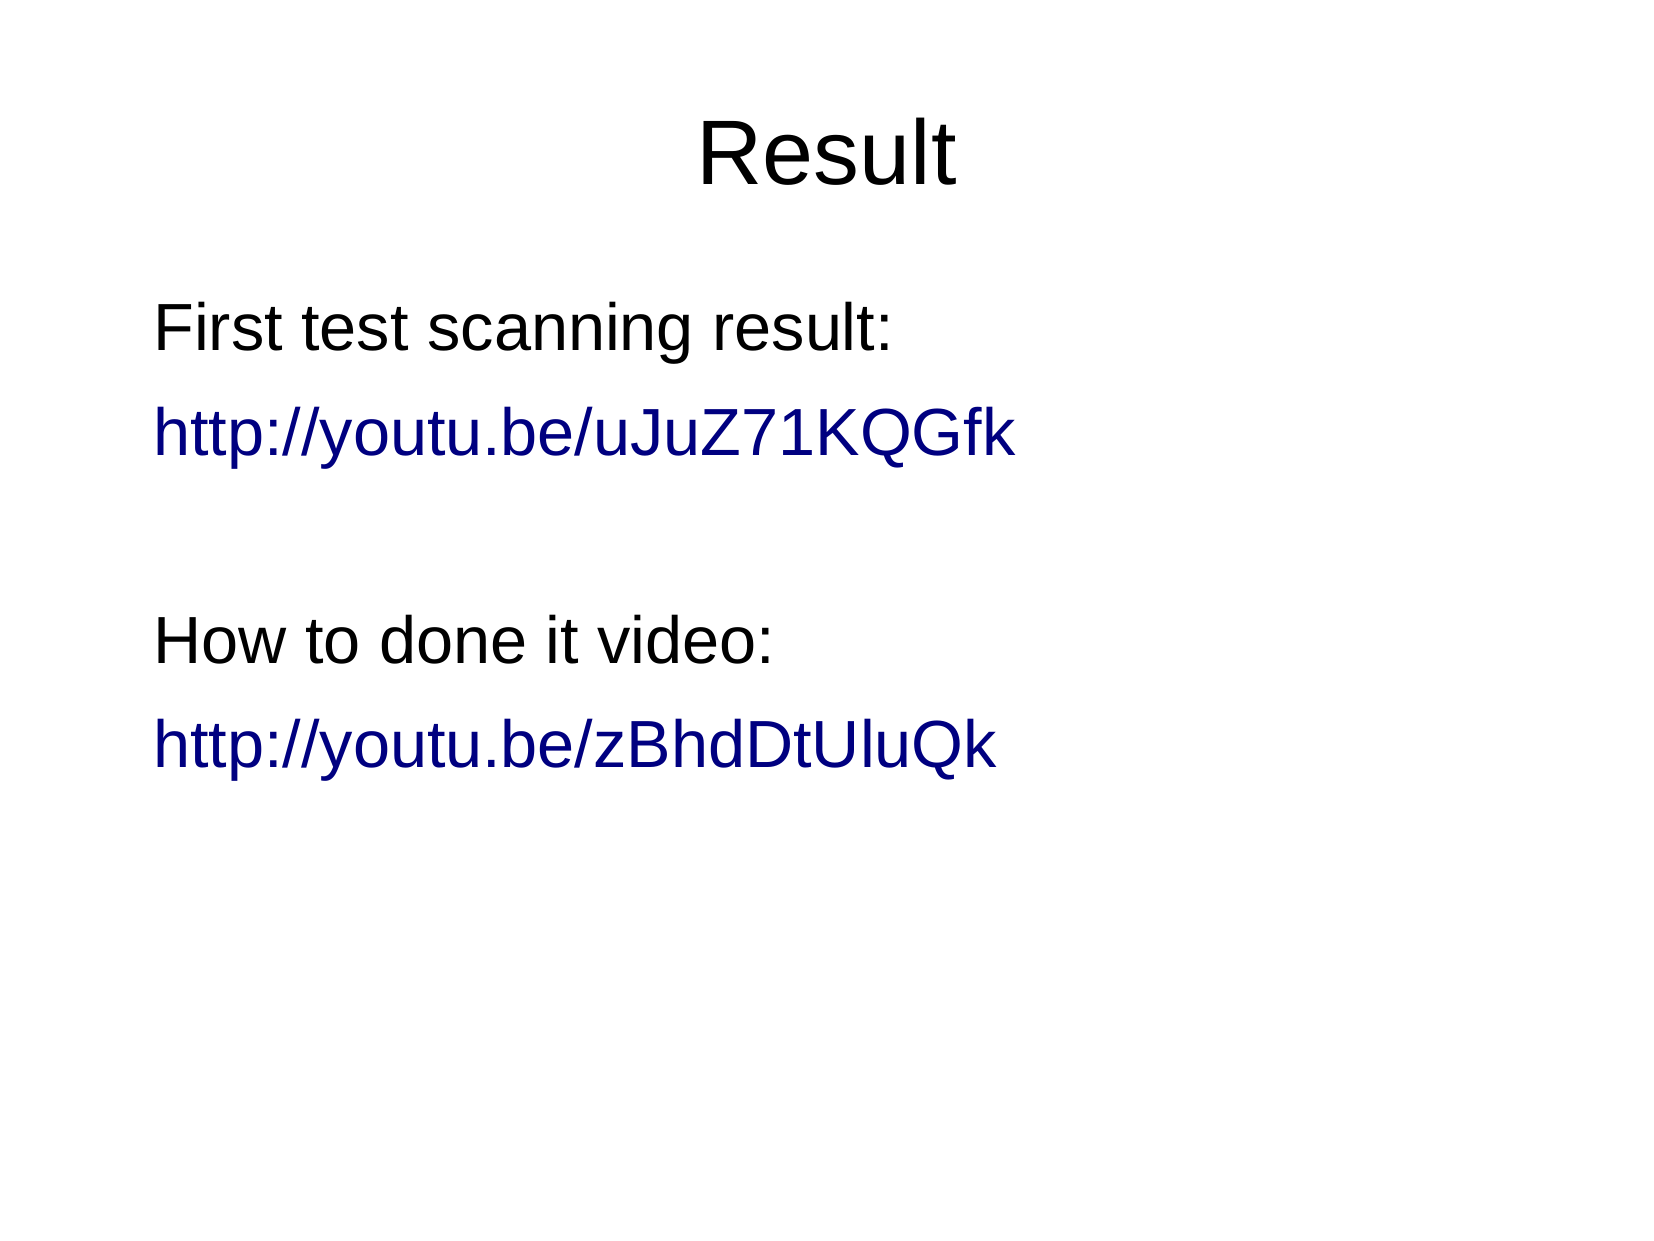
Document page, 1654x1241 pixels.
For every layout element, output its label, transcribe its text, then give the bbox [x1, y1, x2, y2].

title Result [82, 49, 1571, 257]
list First test scanning result: http://youtu.be/uJuZ71KQGfk How to done it video: http://youtu.be/zBhdDtUluQk [82, 290, 1538, 1010]
